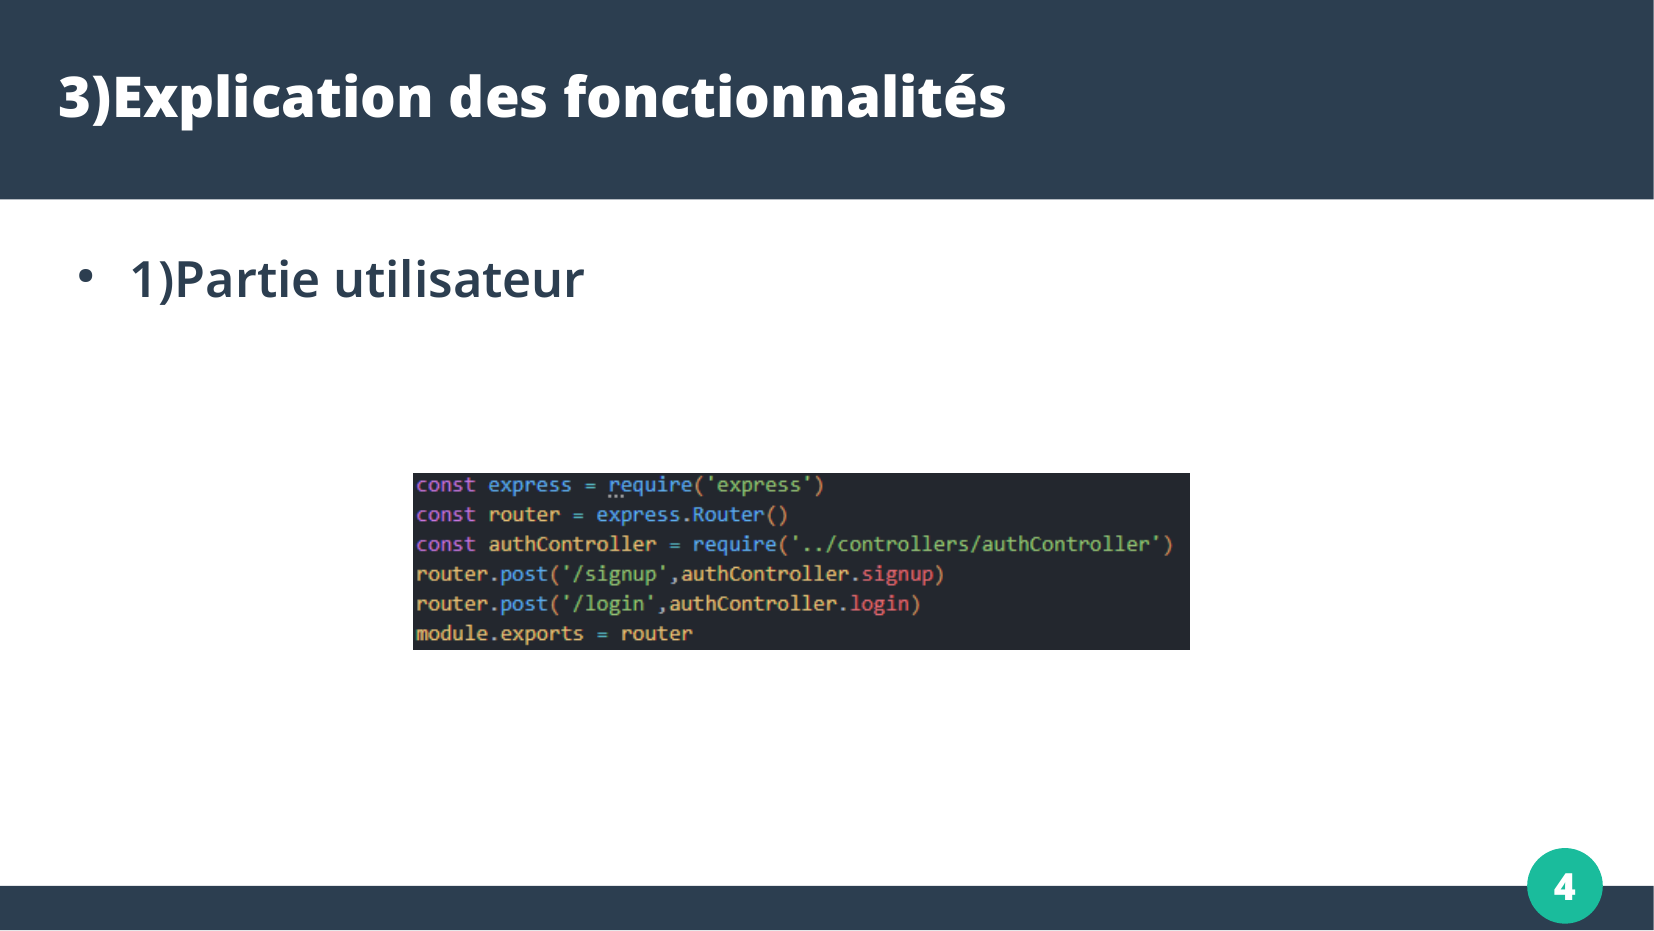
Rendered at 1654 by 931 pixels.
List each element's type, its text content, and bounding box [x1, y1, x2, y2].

title 3)Explication des fonctionnalités [59, 37, 1595, 155]
list 1)Partie utilisateur [59, 243, 1595, 864]
picture [413, 473, 1190, 650]
